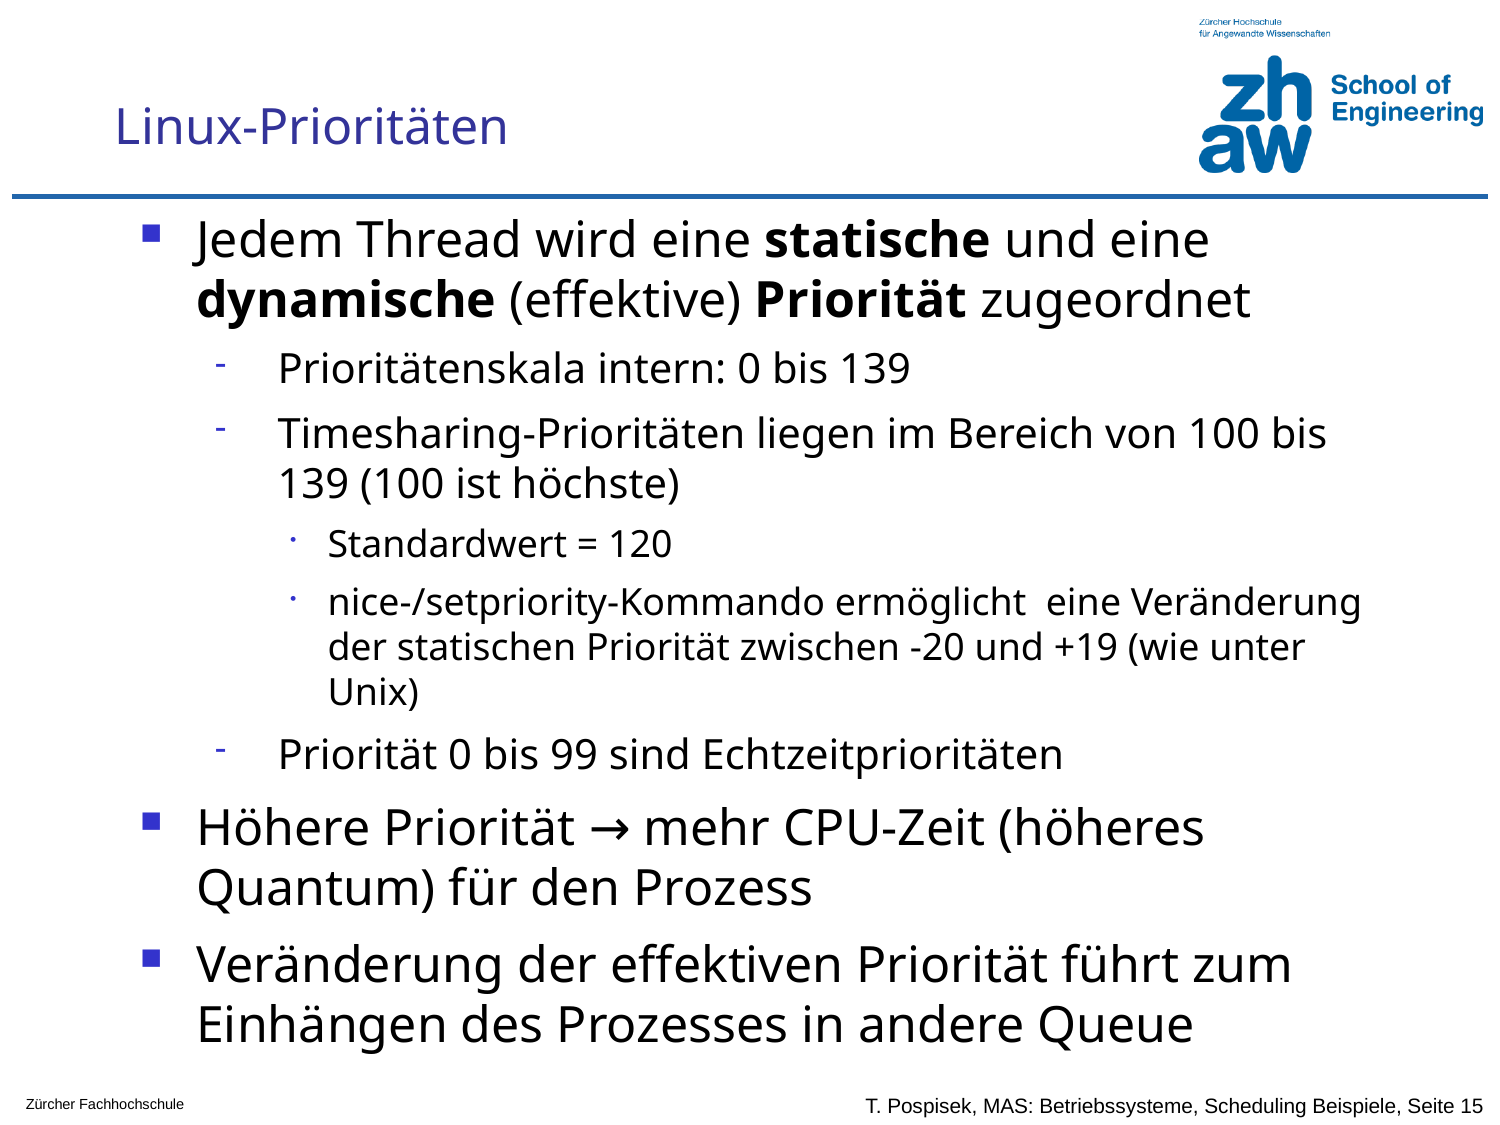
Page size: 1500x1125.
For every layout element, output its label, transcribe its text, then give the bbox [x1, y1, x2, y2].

picture [1199, 19, 1483, 173]
title Linux-Prioritäten [99, 50, 1379, 163]
list Jedem Thread wird eine statische und eine dynamische (effektive) Priorität zugeordnet Prioritätenskala intern: 0 bis 139 Timesharing-Prioritäten liegen im Bereich von 100 bis 139 (100 ist höchste) Standardwert = 120 nice-/setpriority-Kommando ermöglicht eine Veränderung der statischen Priorität zwischen -20 und +19 (wie unter Unix) Priorität 0 bis 99 sind Echtzeitprioritäten Höhere Priorität → mehr CPU-Zeit (höheres Quantum) für den Prozess Veränderung der effektiven Priorität führt zum Einhängen des Prozesses in andere Queue [125, 200, 1413, 963]
